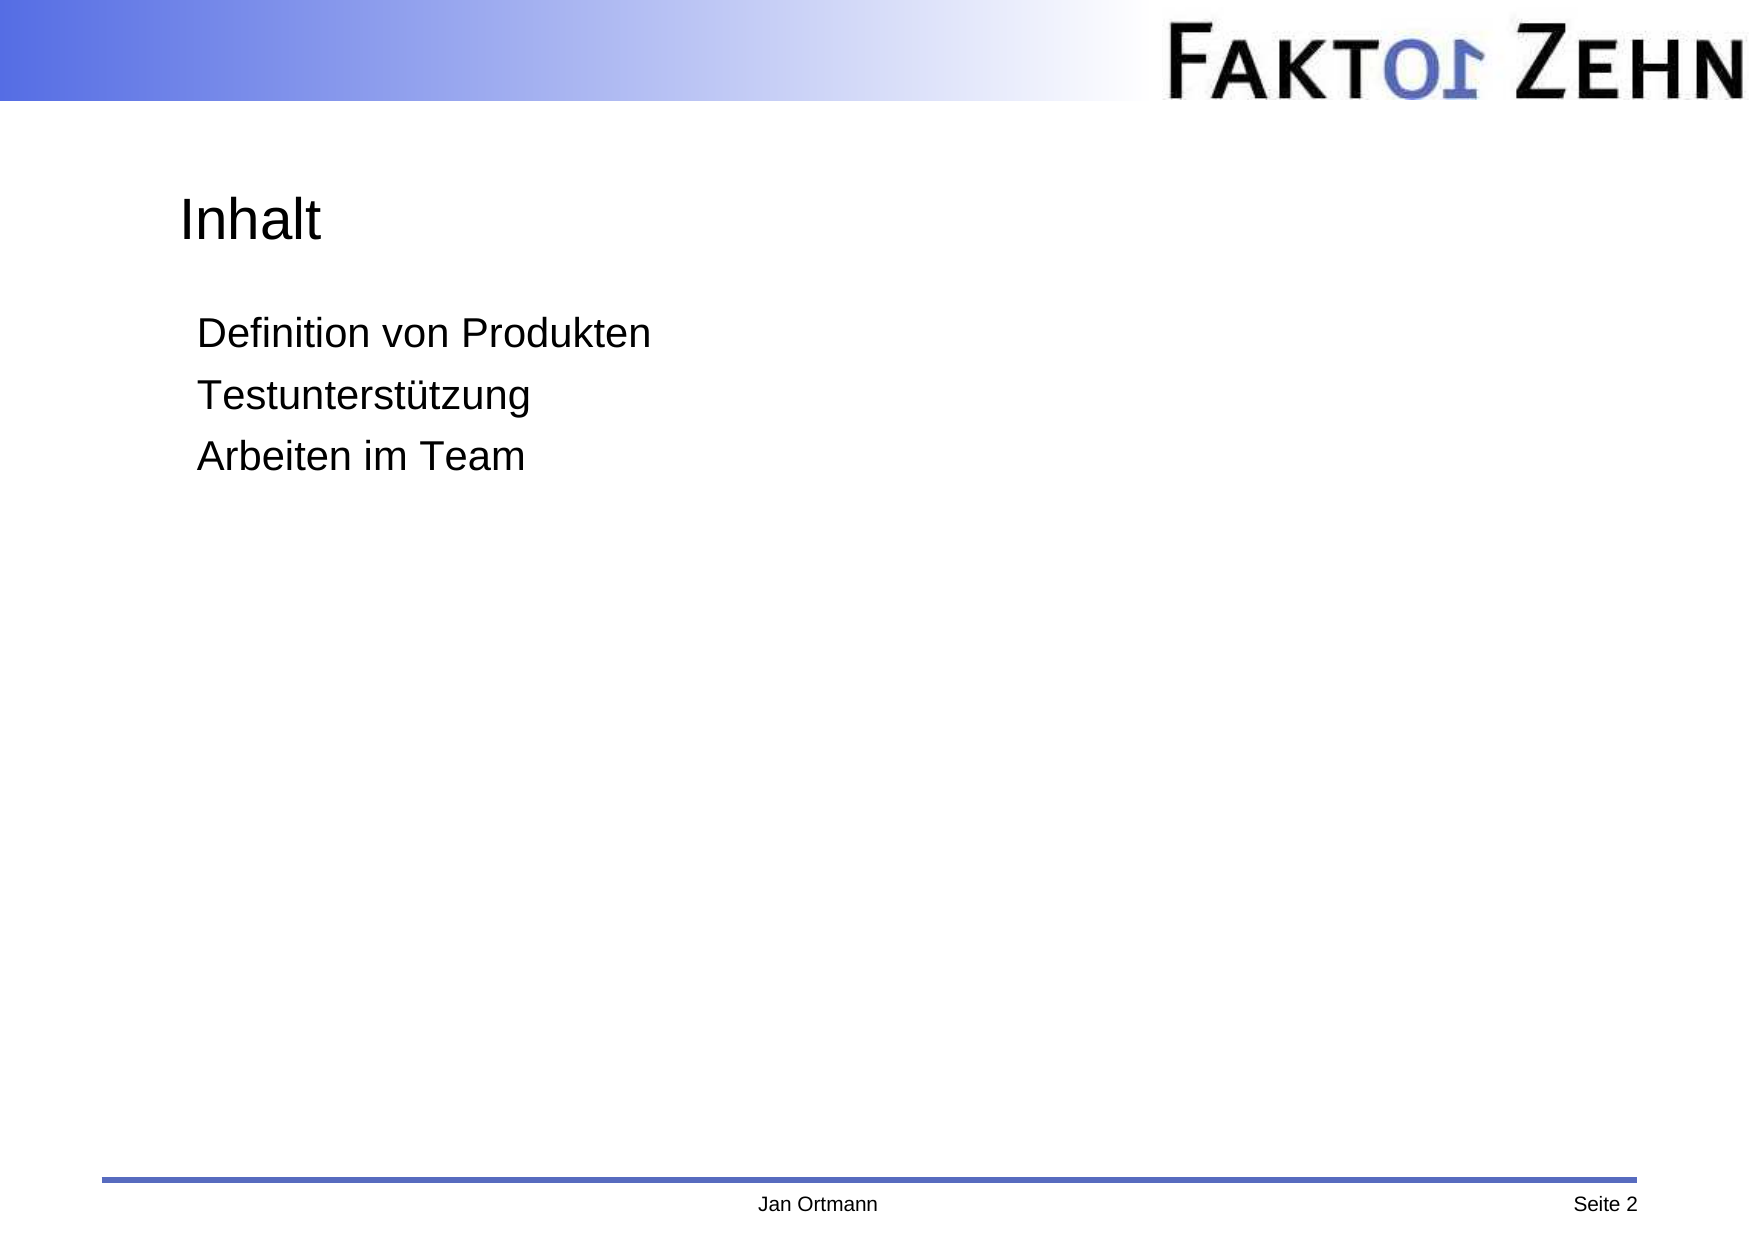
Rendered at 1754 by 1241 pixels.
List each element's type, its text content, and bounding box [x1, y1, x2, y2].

list Definition von Produkten Testunterstützung Arbeiten im Team [179, 310, 1576, 1078]
picture [1162, 7, 1752, 100]
title Inhalt [179, 142, 1576, 296]
